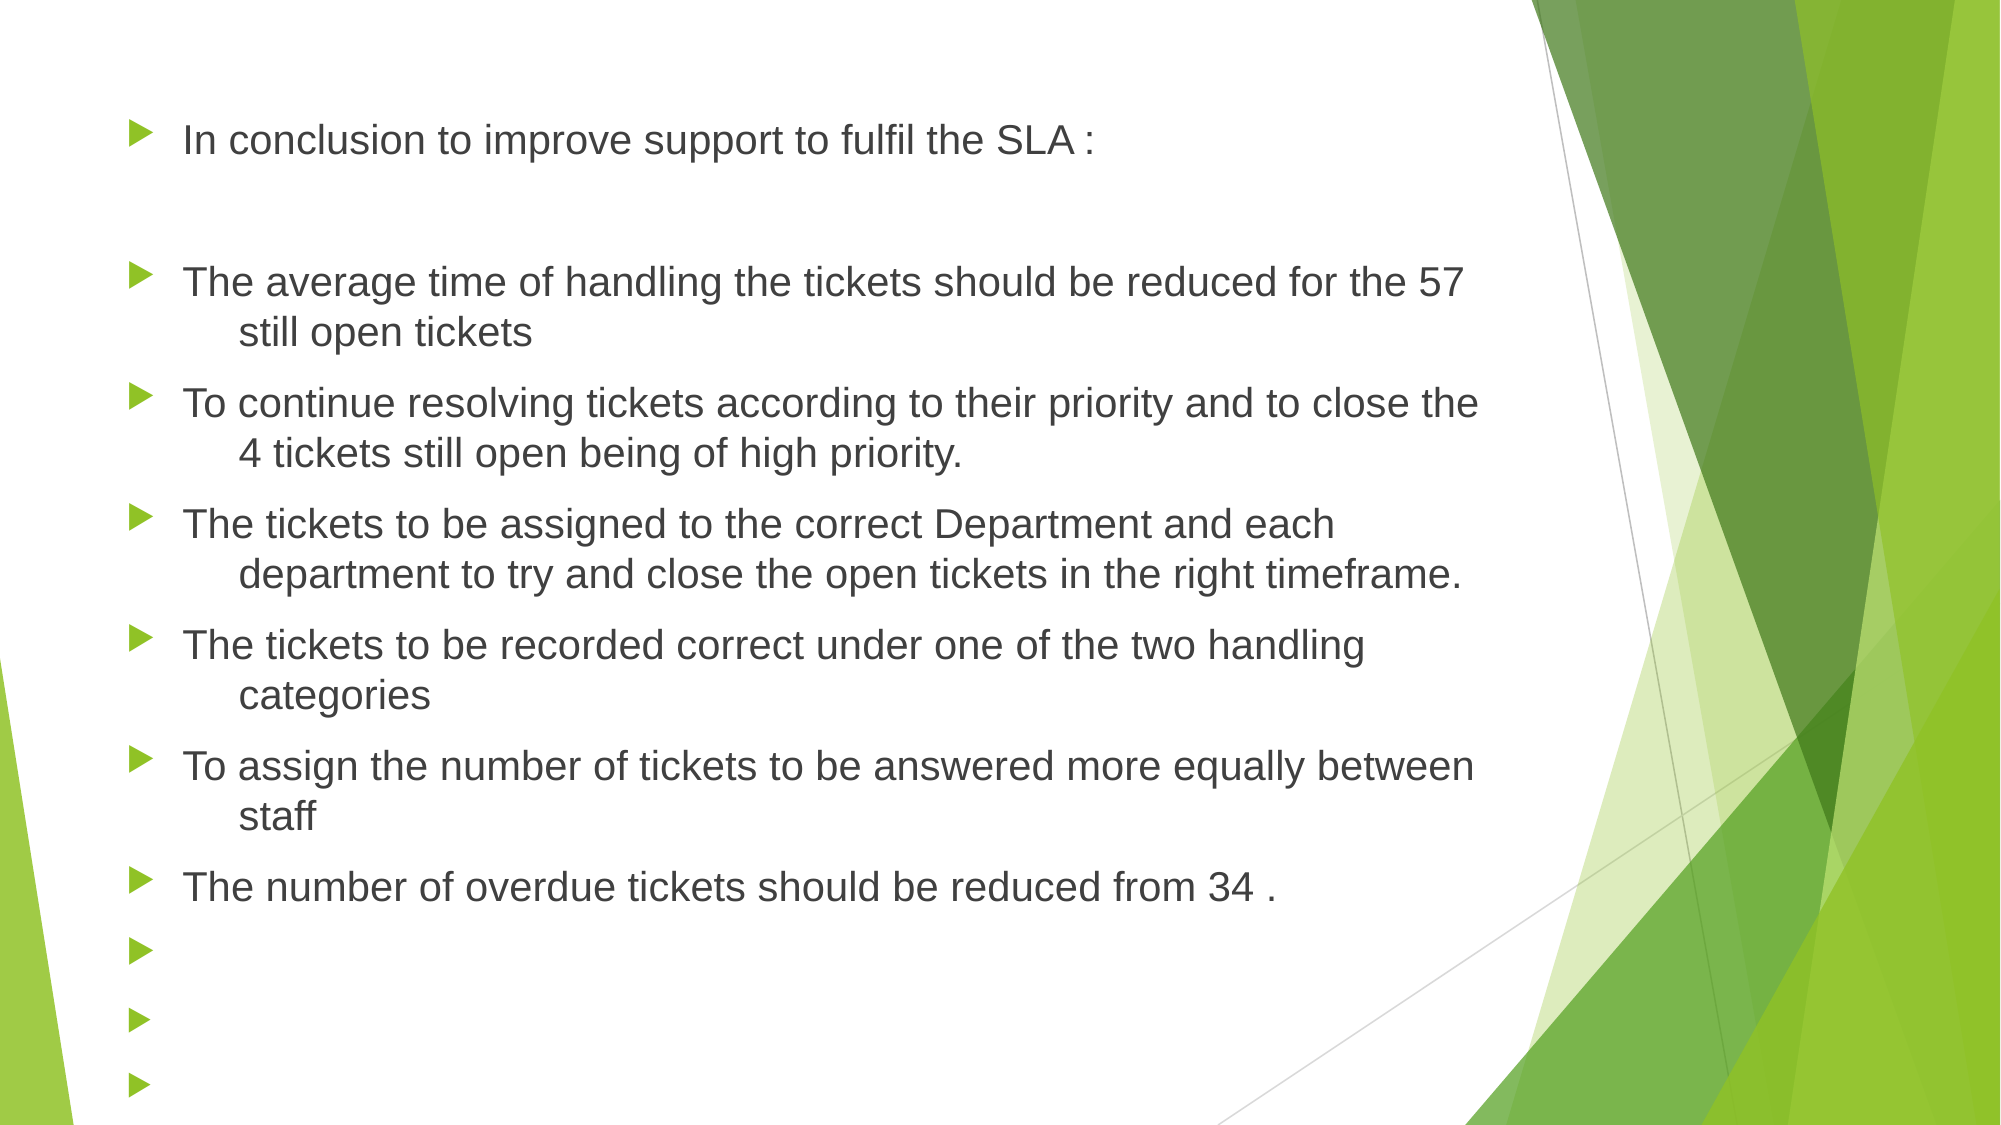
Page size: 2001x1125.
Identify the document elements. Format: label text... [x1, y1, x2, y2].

list In conclusion to improve support to fulfil the SLA : The average time of handling the tickets should be reduced for the 57 still open tickets To continue resolving tickets according to their priority and to close the 4 tickets still open being of high priority. The tickets to be assigned to the correct Department and each department to try and close the open tickets in the right timeframe. The tickets to be recorded correct under one of the two handling categories To assign the number of tickets to be answered more equally between staff The number of overdue tickets should be reduced from 34 . [111, 105, 1522, 992]
